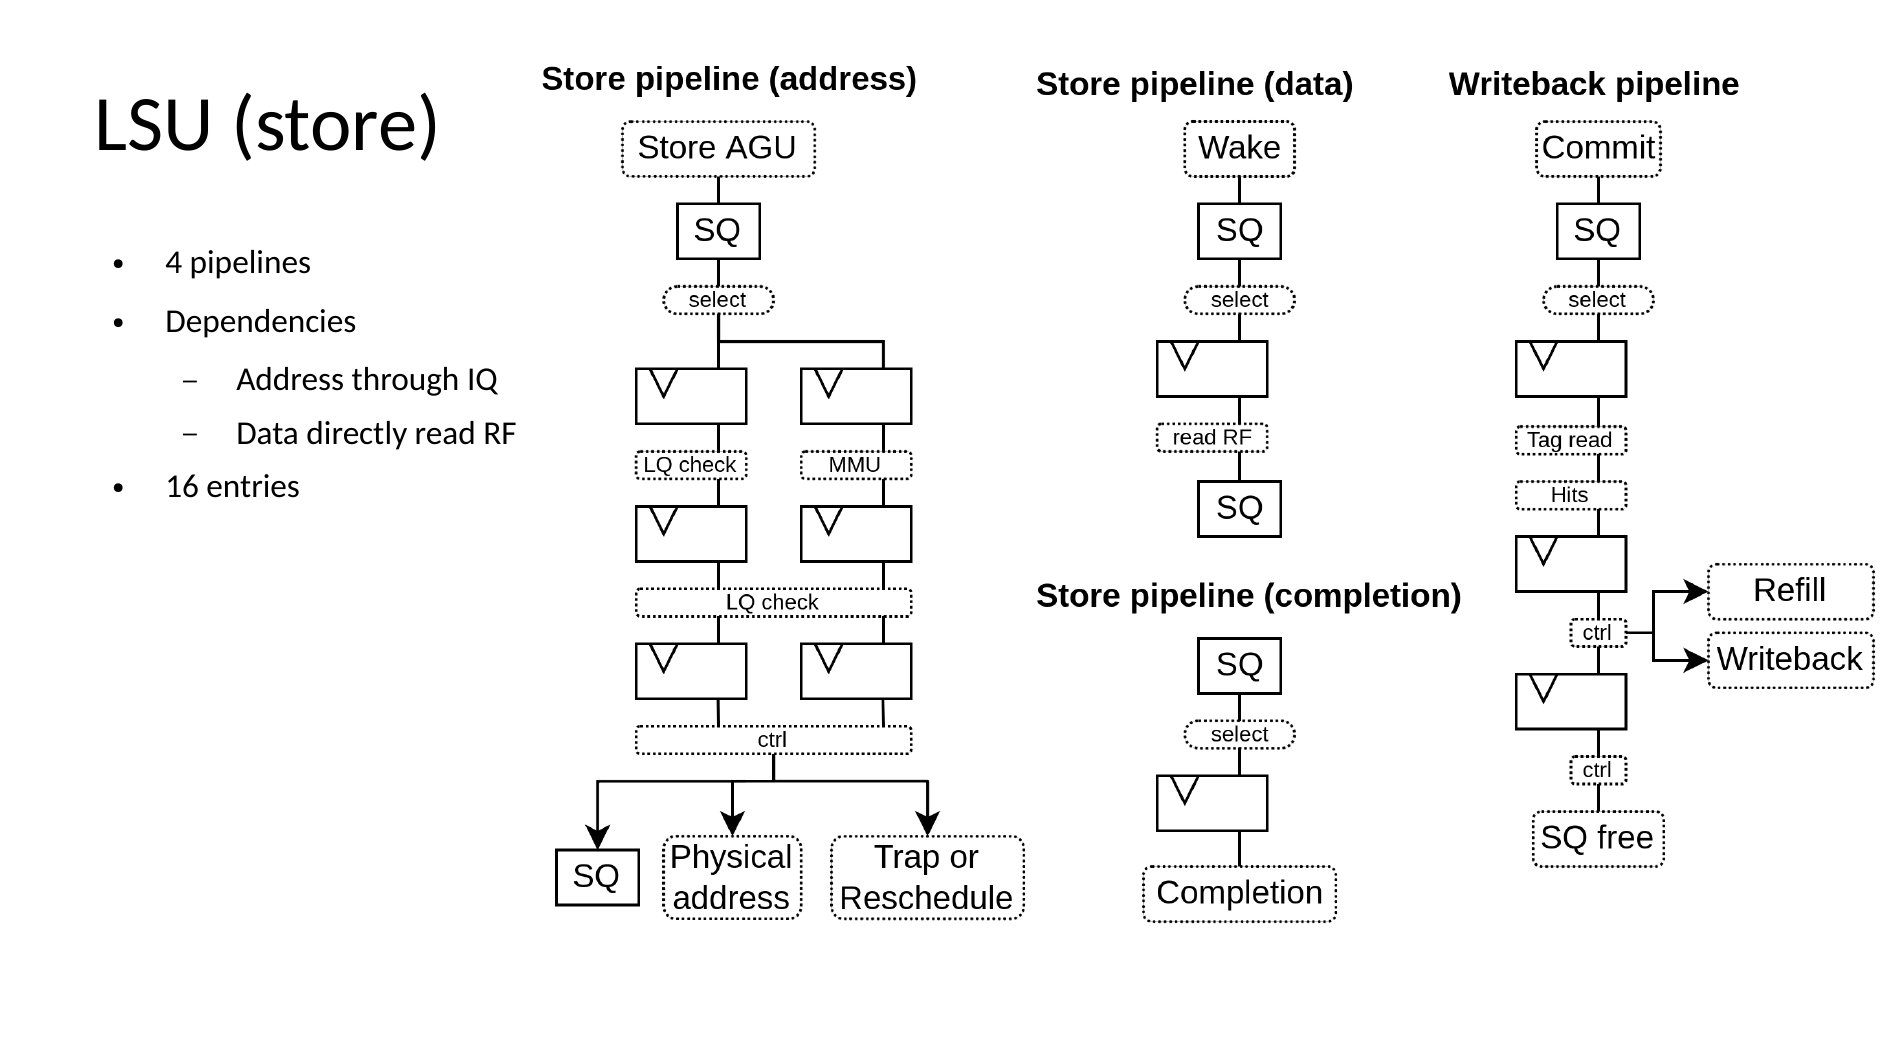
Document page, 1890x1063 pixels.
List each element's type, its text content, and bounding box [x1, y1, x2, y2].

picture [497, 7, 1890, 950]
list 4 pipelines Dependencies Address through IQ Data directly read RF 16 entries [94, 248, 1878, 1063]
title LSU (store) [94, 42, 497, 220]
